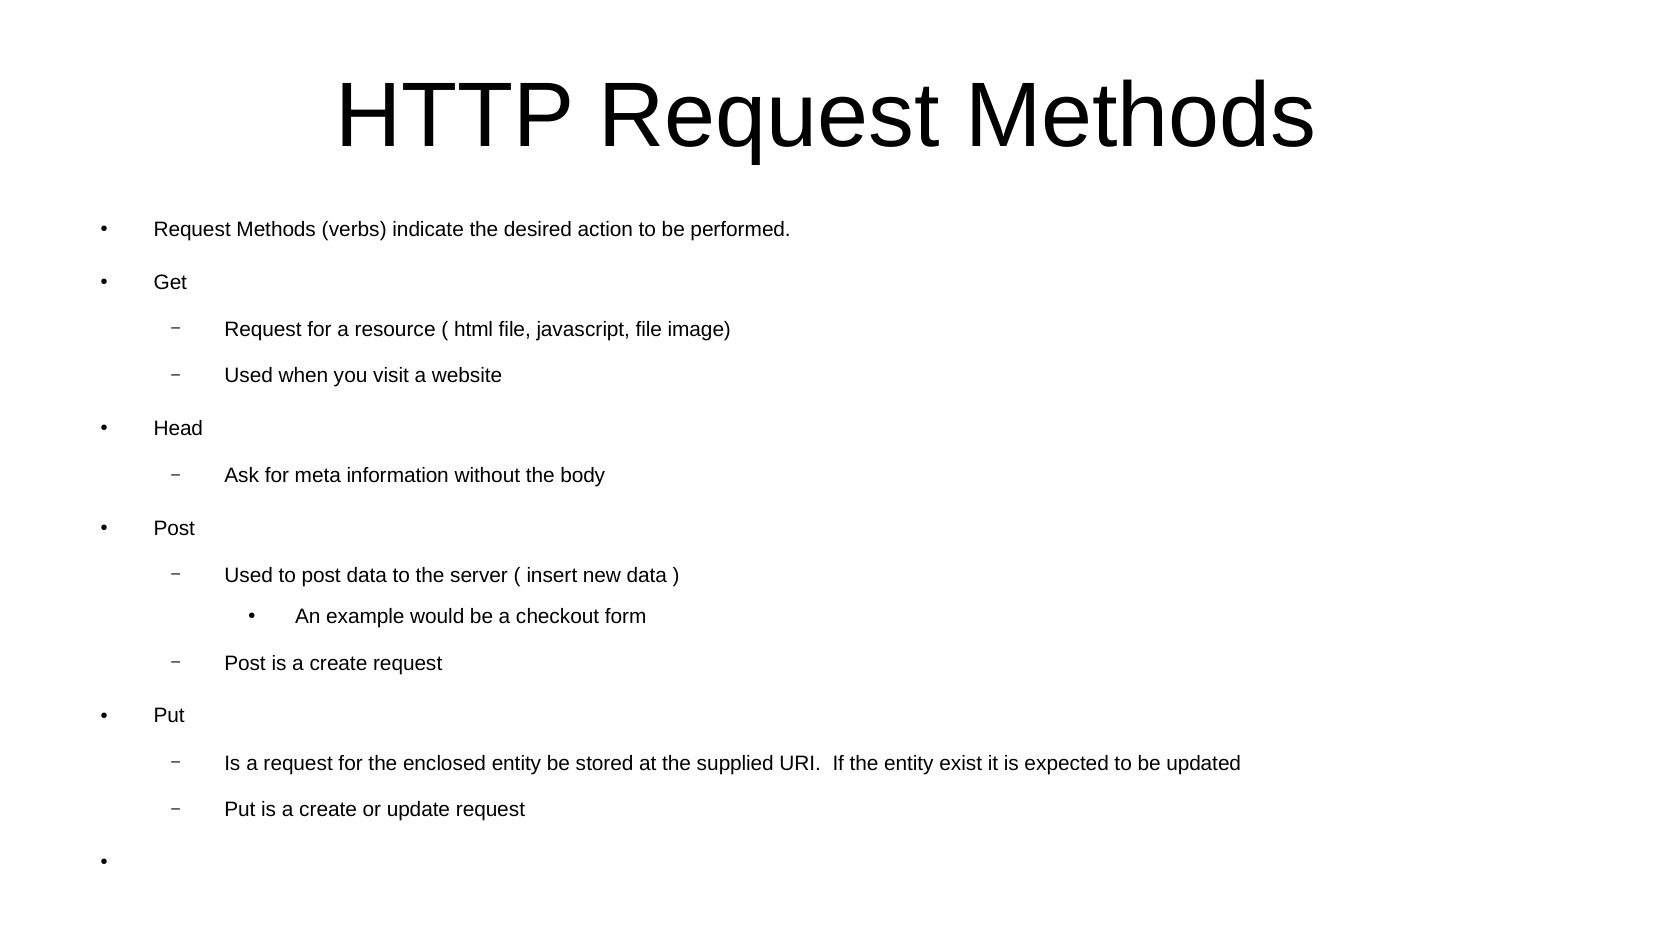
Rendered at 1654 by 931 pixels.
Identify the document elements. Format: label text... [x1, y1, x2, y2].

title HTTP Request Methods [82, 37, 1571, 193]
list Request Methods (verbs) indicate the desired action to be performed. Get Request for a resource ( html file, javascript, file image) Used when you visit a website Head Ask for meta information without the body Post Used to post data to the server ( insert new data ) An example would be a checkout form Post is a create request Put Is a request for the enclosed entity be stored at the supplied URI. If the entity exist it is expected to be updated Put is a create or update request [82, 217, 1613, 901]
